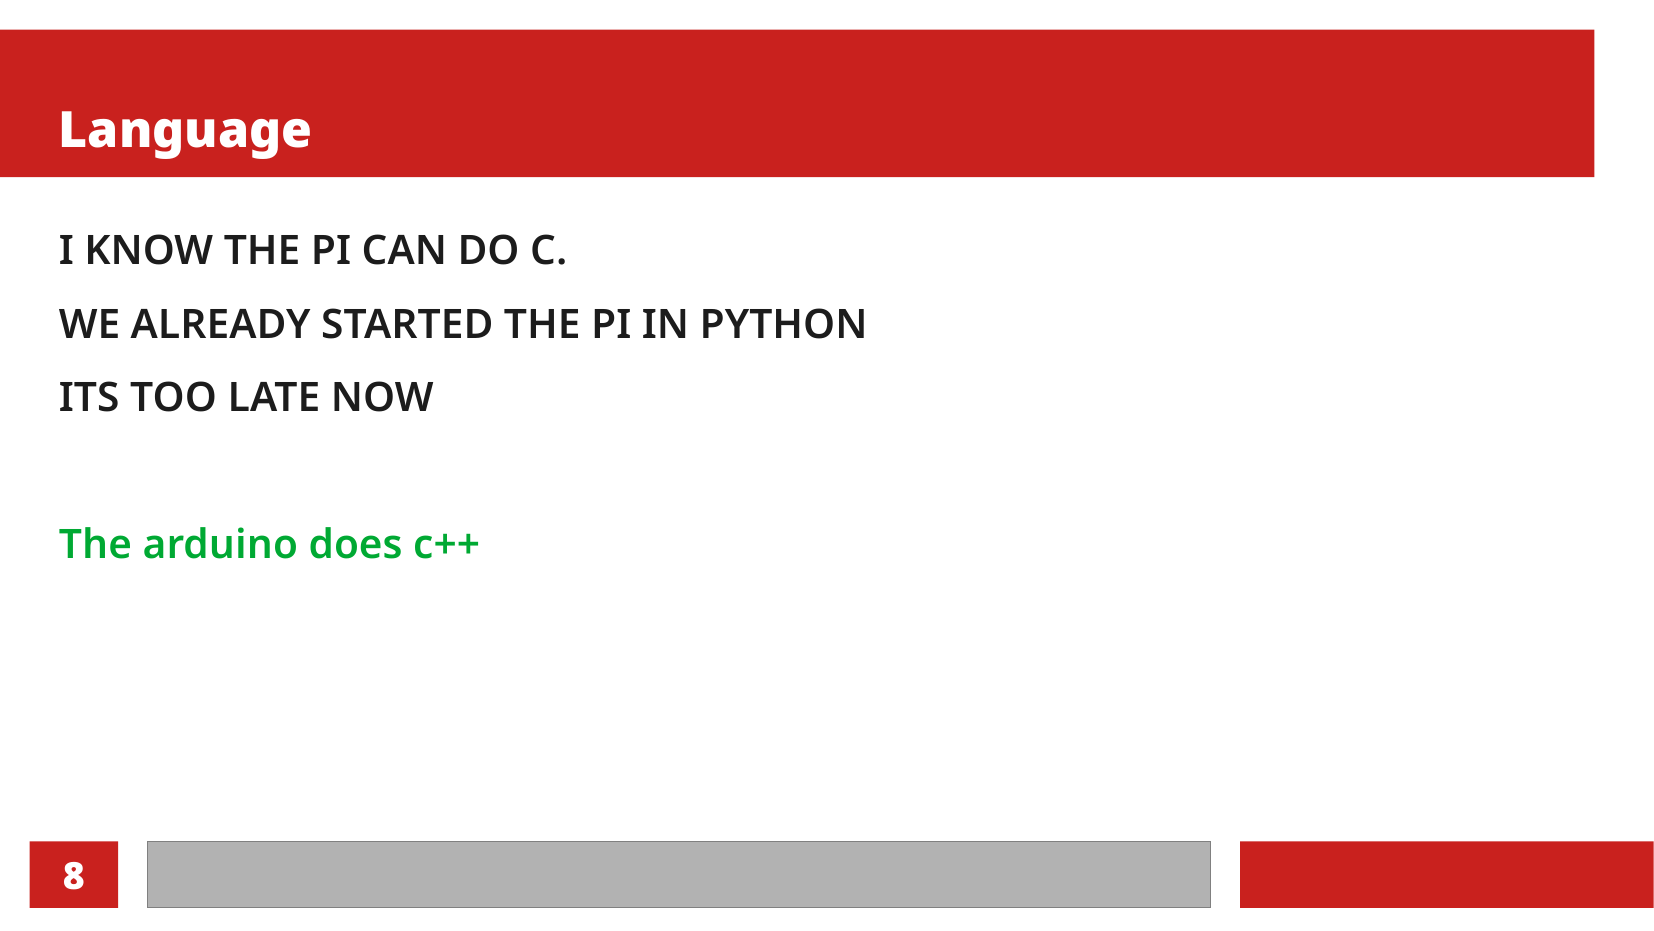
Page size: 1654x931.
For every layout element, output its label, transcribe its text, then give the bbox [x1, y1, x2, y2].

list I KNOW THE PI CAN DO C. WE ALREADY STARTED THE PI IN PYTHON ITS TOO LATE NOW The arduino does c++ [59, 221, 1565, 798]
title Language [59, 44, 1595, 163]
